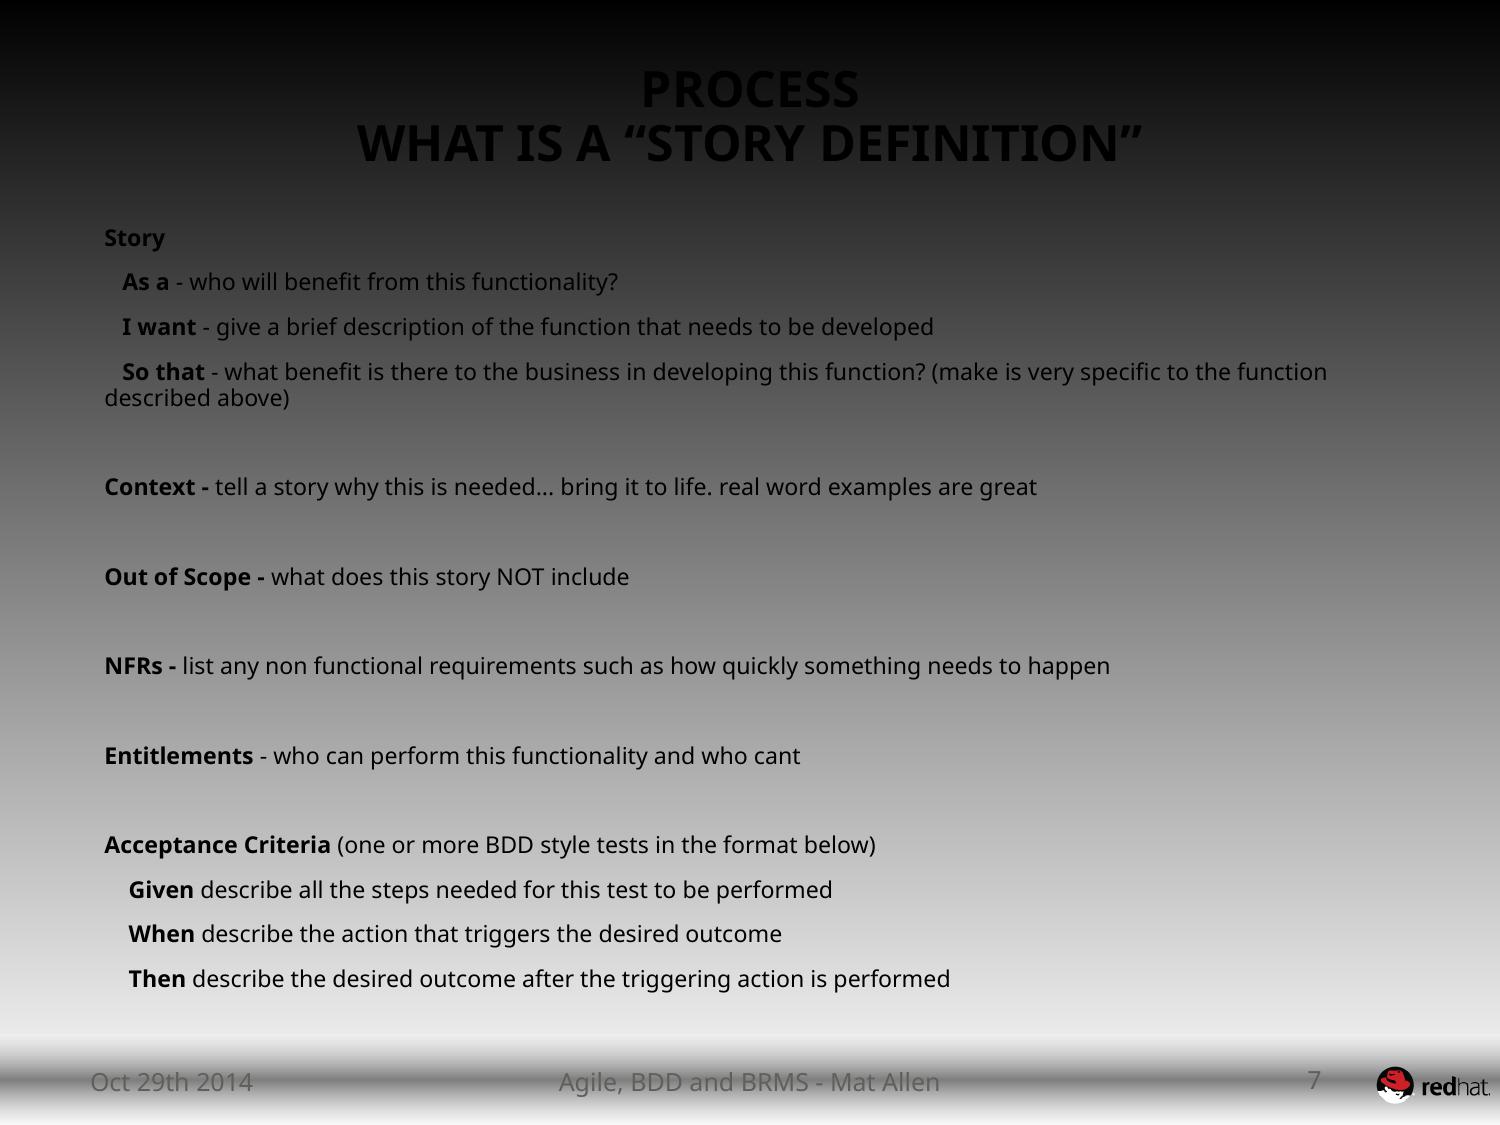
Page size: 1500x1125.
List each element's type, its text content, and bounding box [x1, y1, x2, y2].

slide_number <number> [1074, 1051, 1337, 1112]
footer Agile, BDD and BRMS - Mat Allen [512, 1051, 988, 1112]
picture [1364, 1057, 1500, 1110]
list Story As a - who will benefit from this functionality? I want - give a brief description of the function that needs to be developed So that - what benefit is there to the business in developing this function? (make is very specific to the function described above) Context - tell a story why this is needed... bring it to life. real word examples are great Out of Scope - what does this story NOT include NFRs - list any non functional requirements such as how quickly something needs to happen Entitlements - who can perform this functionality and who cant Acceptance Criteria (one or more BDD style tests in the format below) Given describe all the steps needed for this test to be performed When describe the action that triggers the desired outcome Then describe the desired outcome after the triggering action is performed [74, 209, 1425, 1012]
title Process What is a “story definition” [75, 22, 1426, 188]
slide_number Oct 29th 2014 [75, 1051, 425, 1112]
